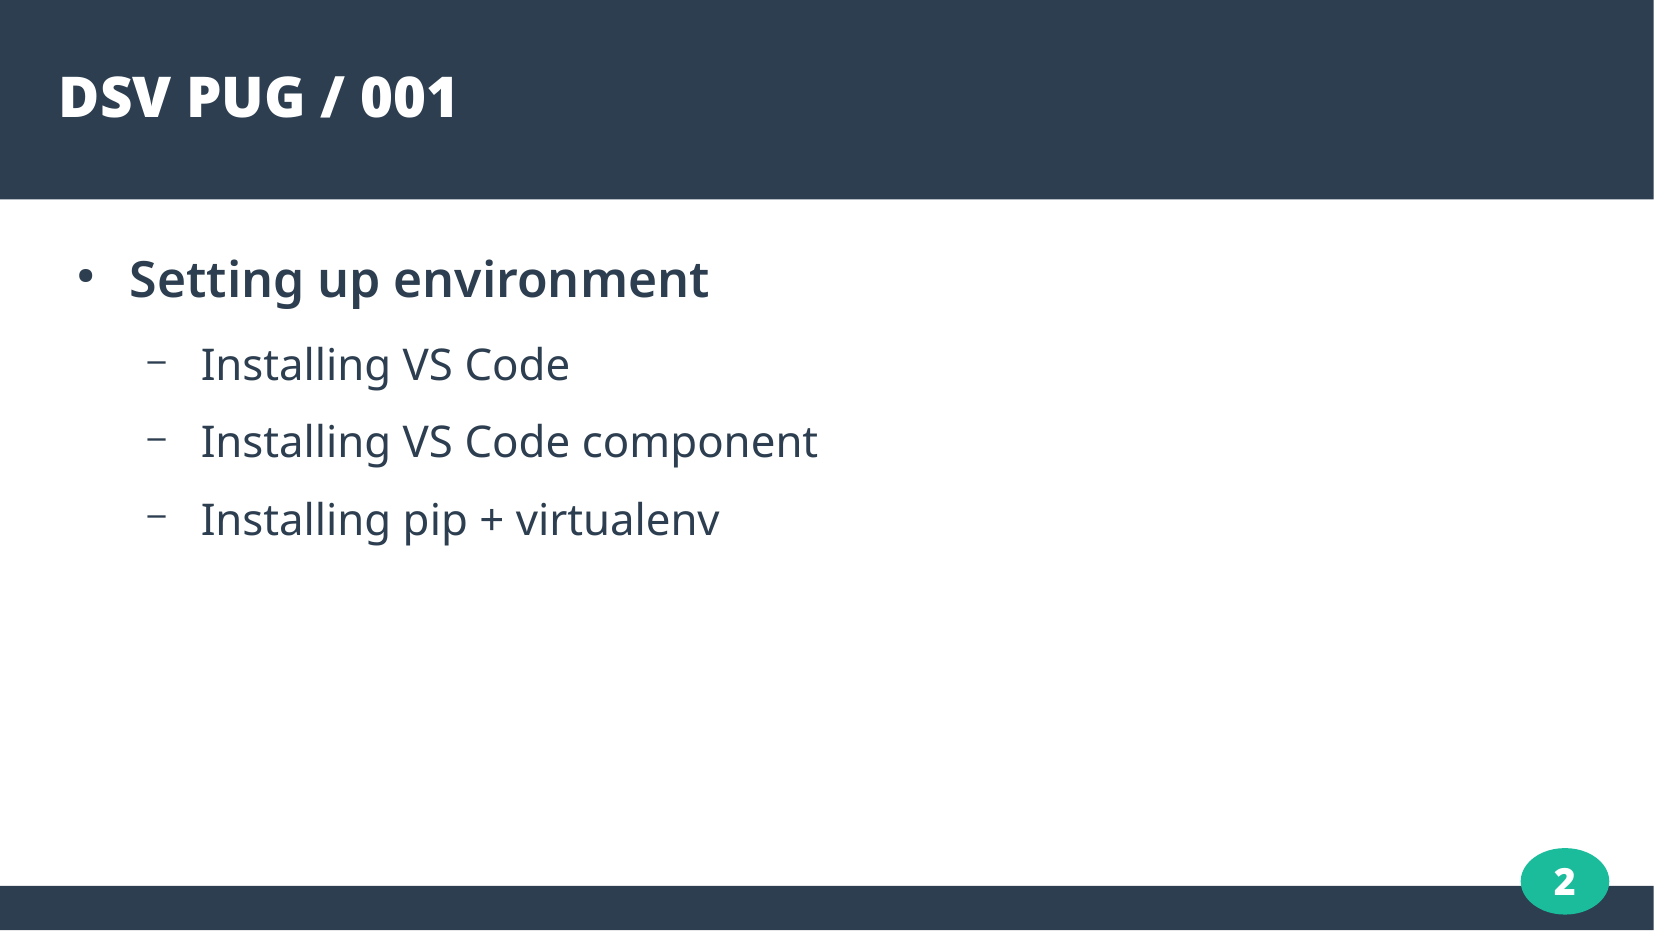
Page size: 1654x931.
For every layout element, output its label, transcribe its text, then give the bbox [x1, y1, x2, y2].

list Setting up environment Installing VS Code Installing VS Code component Installing pip + virtualenv [59, 243, 1595, 864]
title DSV PUG / 001 [59, 37, 1595, 155]
